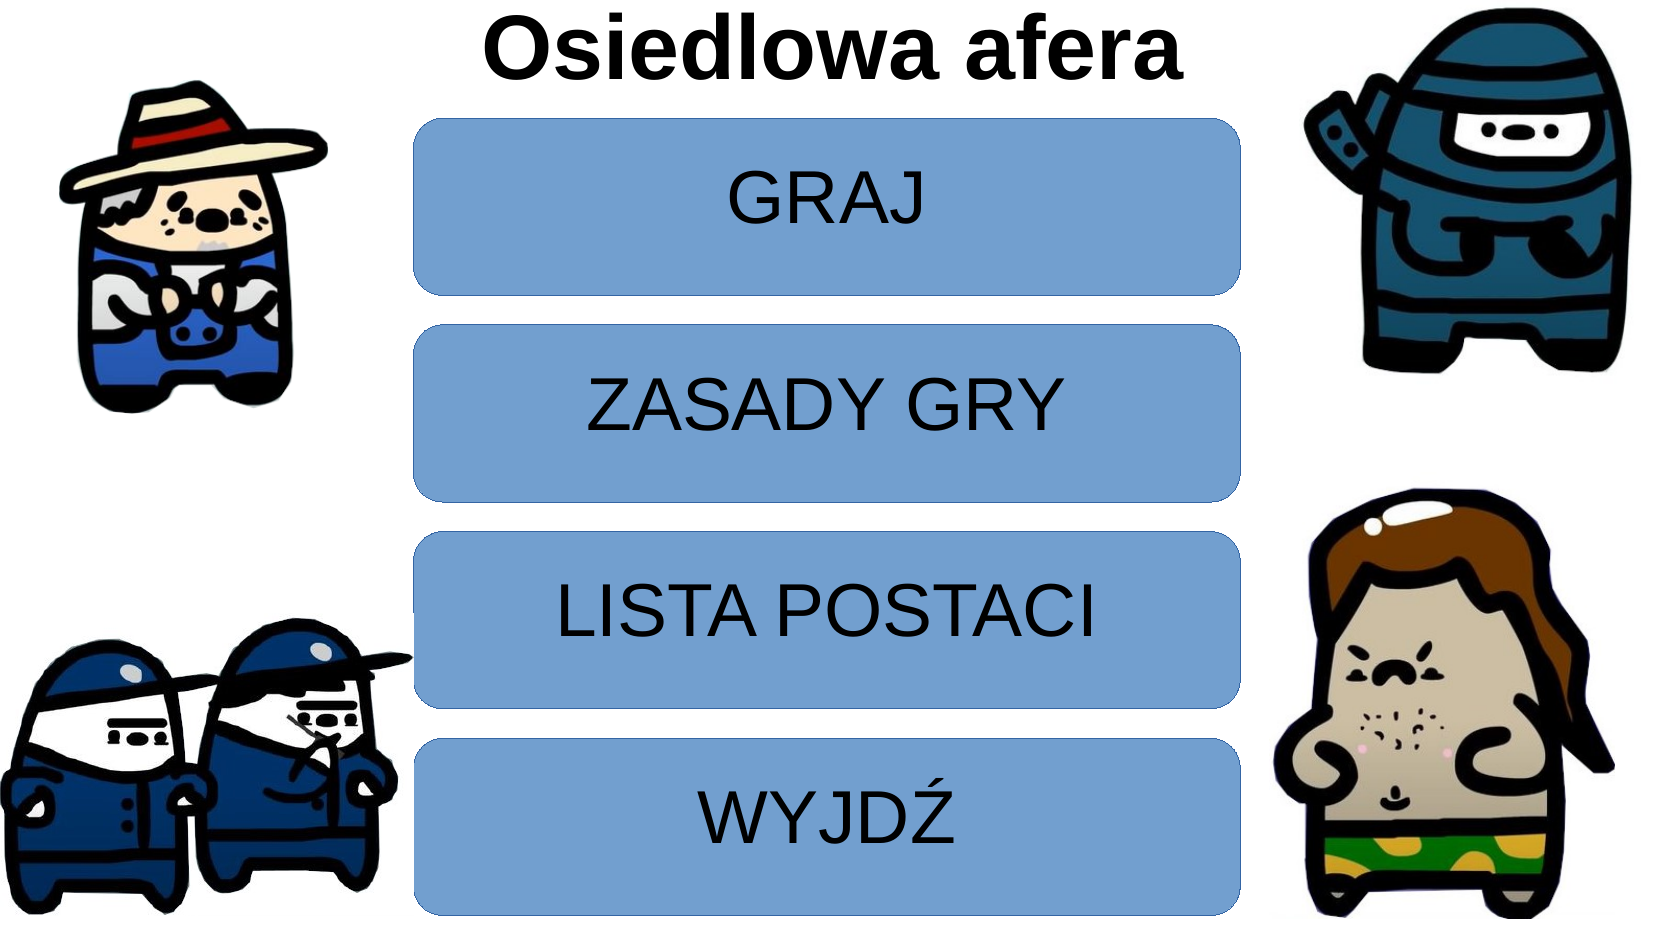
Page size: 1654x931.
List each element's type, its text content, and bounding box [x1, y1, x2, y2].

text_box LISTA POSTACI [413, 561, 1241, 679]
text_box [413, 531, 1241, 561]
text_box WYJDŹ [414, 768, 1241, 886]
text_box [413, 324, 1241, 355]
picture [59, 75, 331, 414]
picture [1269, 472, 1615, 919]
text_box ZASADY GRY [413, 355, 1241, 473]
text_box [413, 266, 1241, 296]
picture [1299, 0, 1650, 387]
text_box GRAJ [413, 148, 1241, 266]
text_box [413, 473, 1241, 503]
picture [0, 613, 414, 916]
text_box [414, 679, 1241, 709]
text_box [414, 886, 1241, 916]
text_box [414, 738, 1241, 768]
title Osiedlowa afera [88, 0, 1299, 126]
text_box [413, 118, 1241, 148]
